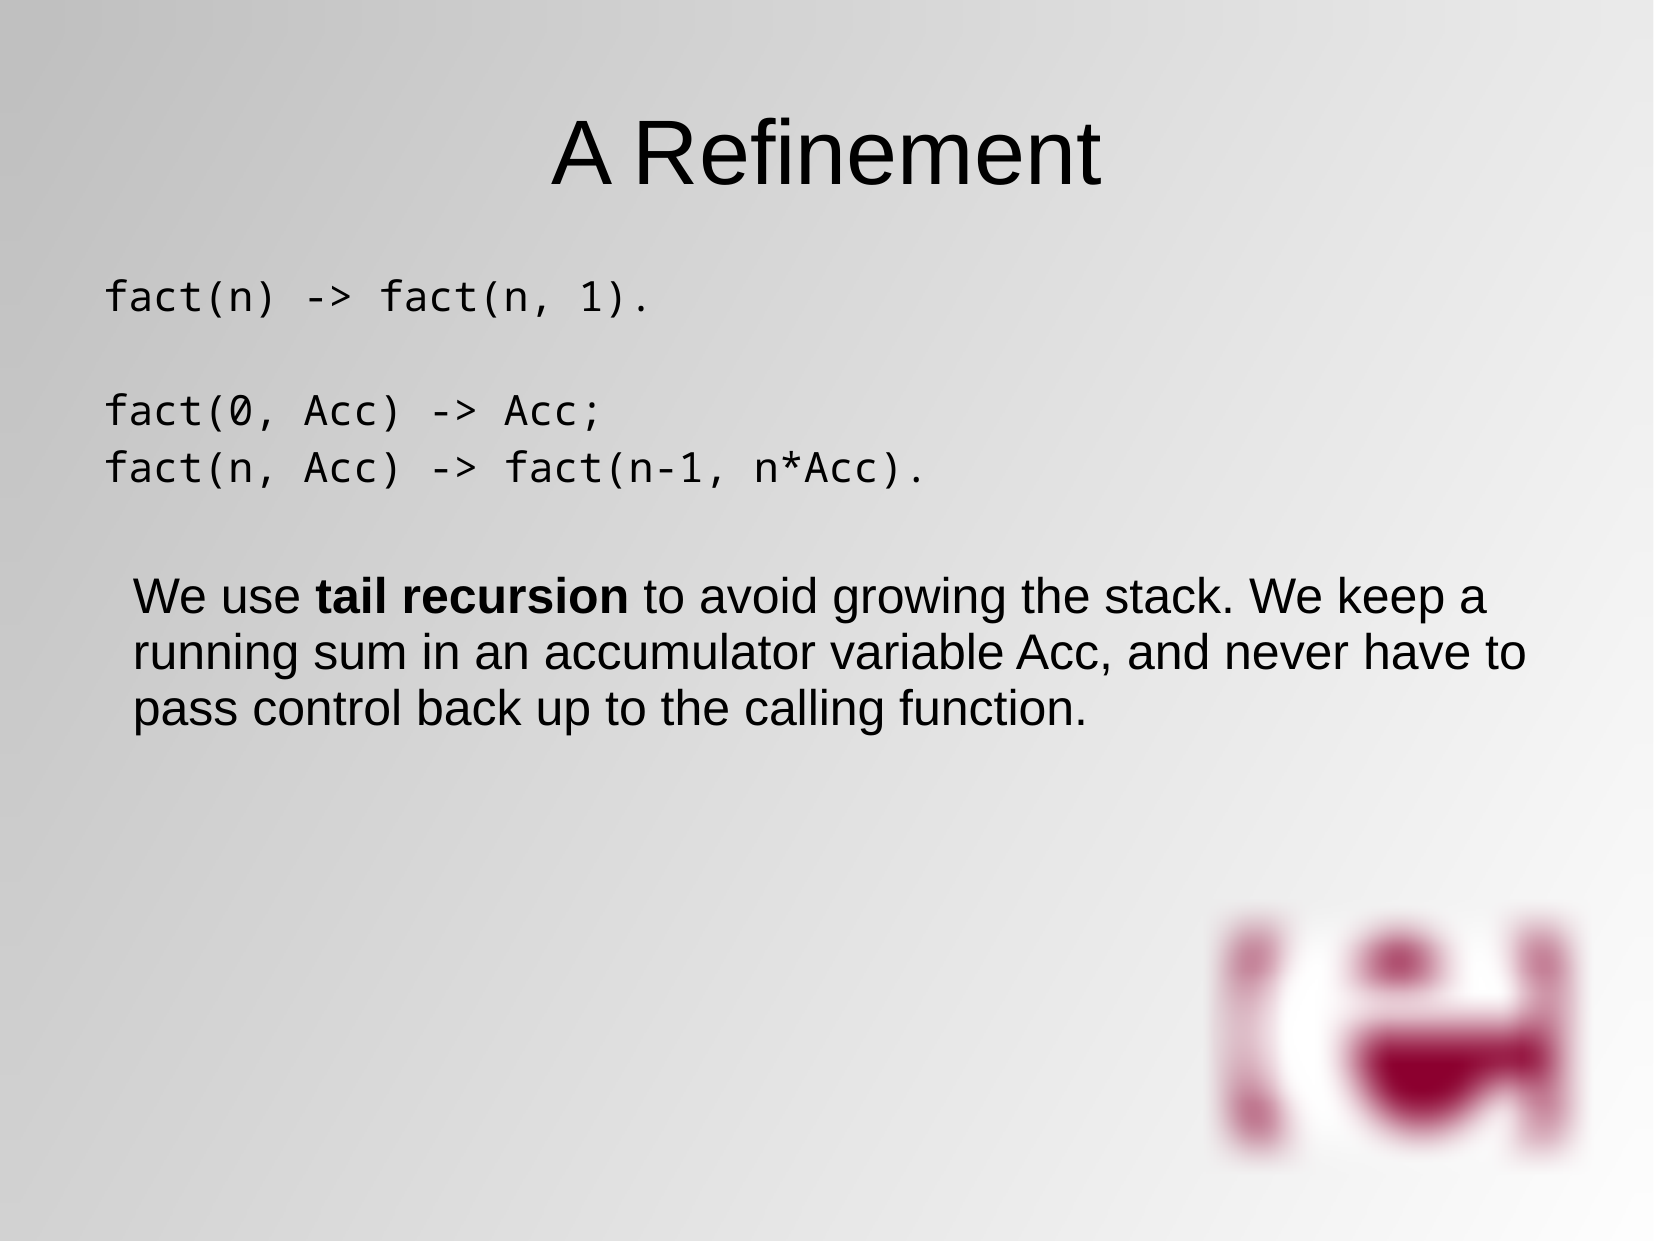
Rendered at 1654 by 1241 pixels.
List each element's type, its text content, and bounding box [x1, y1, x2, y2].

text_box fact(n) -> fact(n, 1). fact(0, Acc) -> Acc; fact(n, Acc) -> fact(n-1, n*Acc). [88, 259, 945, 573]
picture [0, 0, 1654, 1241]
text_box We use tail recursion to avoid growing the stack. We keep a running sum in an accumulator variable Acc, and never have to pass control back up to the calling function. [118, 561, 1565, 744]
title A Refinement [82, 56, 1571, 250]
